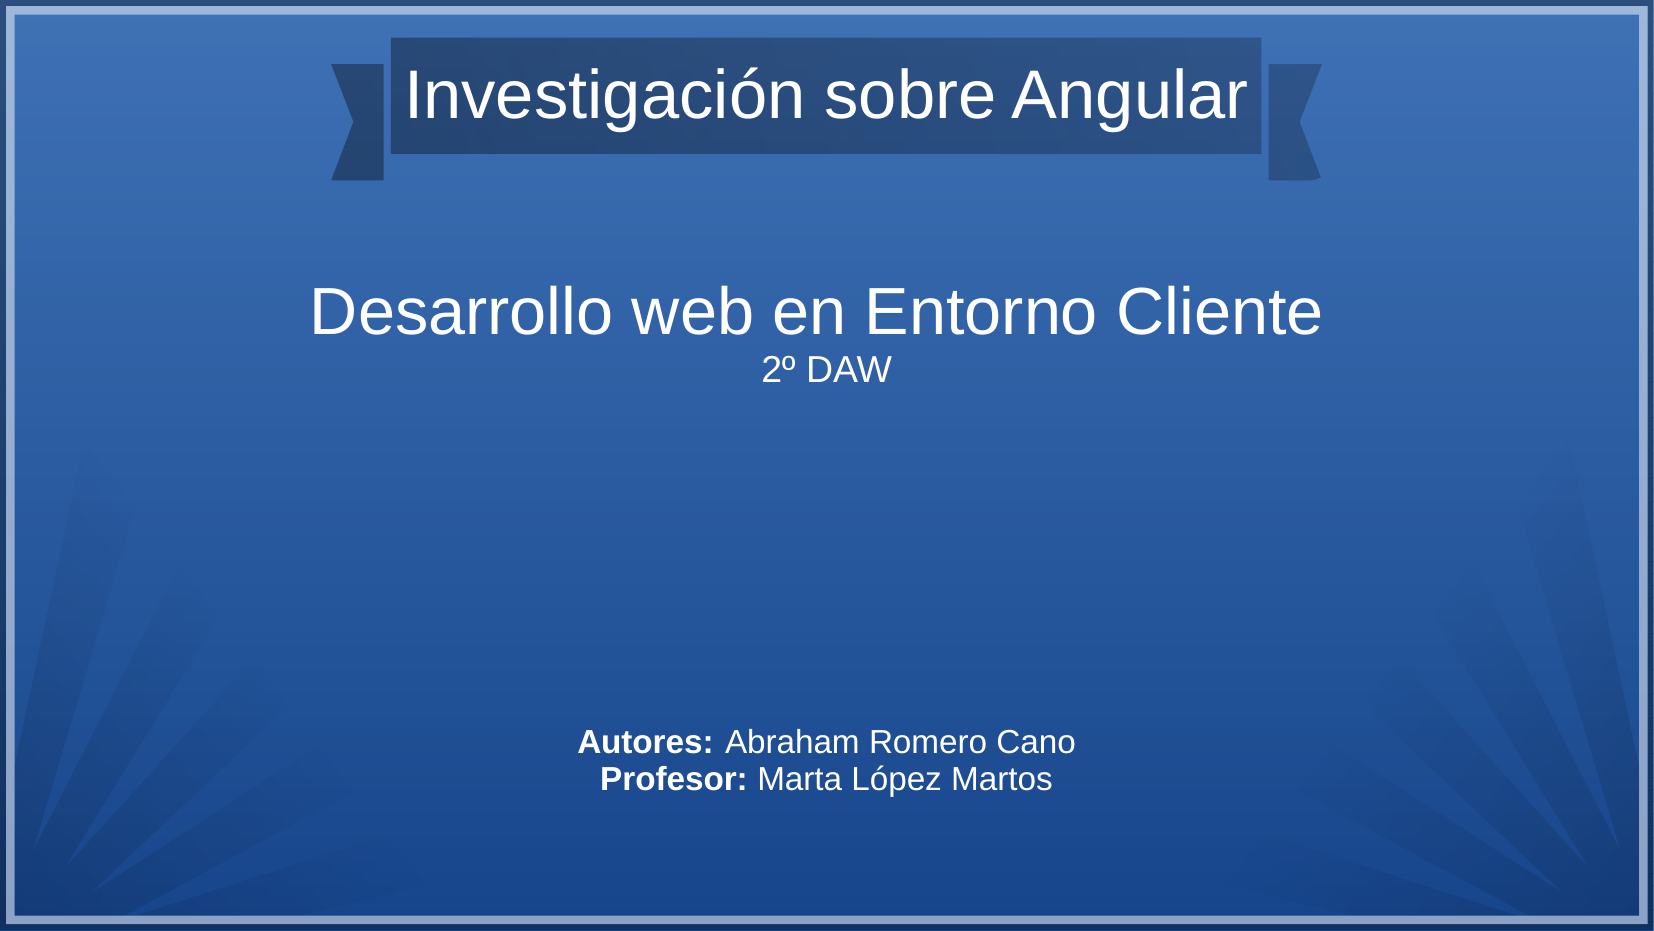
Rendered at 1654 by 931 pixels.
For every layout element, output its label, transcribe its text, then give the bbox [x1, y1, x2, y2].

subtitle Desarrollo web en Entorno Cliente 2º DAW Autores: Abraham Romero Cano Profesor: Marta López Martos [82, 224, 1571, 848]
title Investigación sobre Angular [389, 35, 1264, 154]
